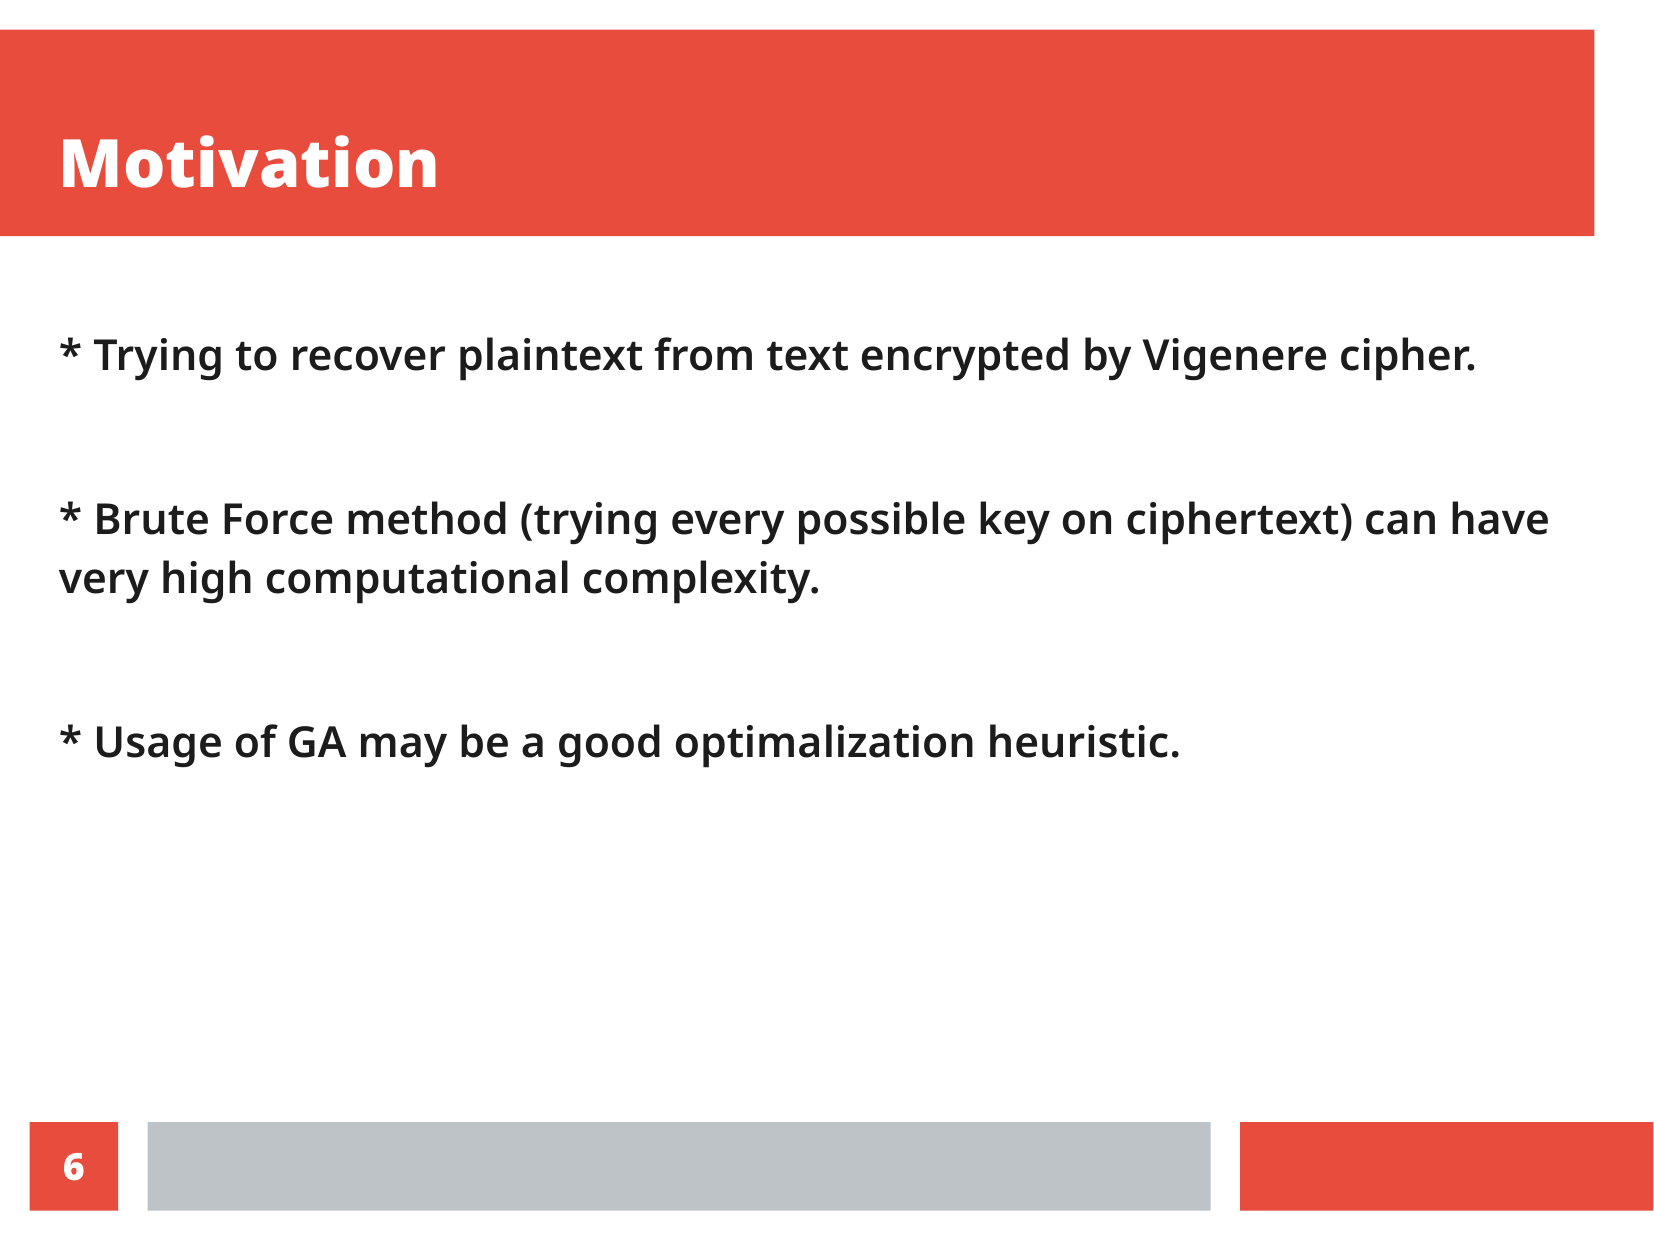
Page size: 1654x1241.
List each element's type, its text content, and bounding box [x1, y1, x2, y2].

title Motivation [59, 59, 1595, 207]
list * Trying to recover plaintext from text encrypted by Vigenere cipher. * Brute Force method (trying every possible key on ciphertext) can have very high computational complexity. * Usage of GA may be a good optimalization heuristic. [59, 324, 1565, 1093]
